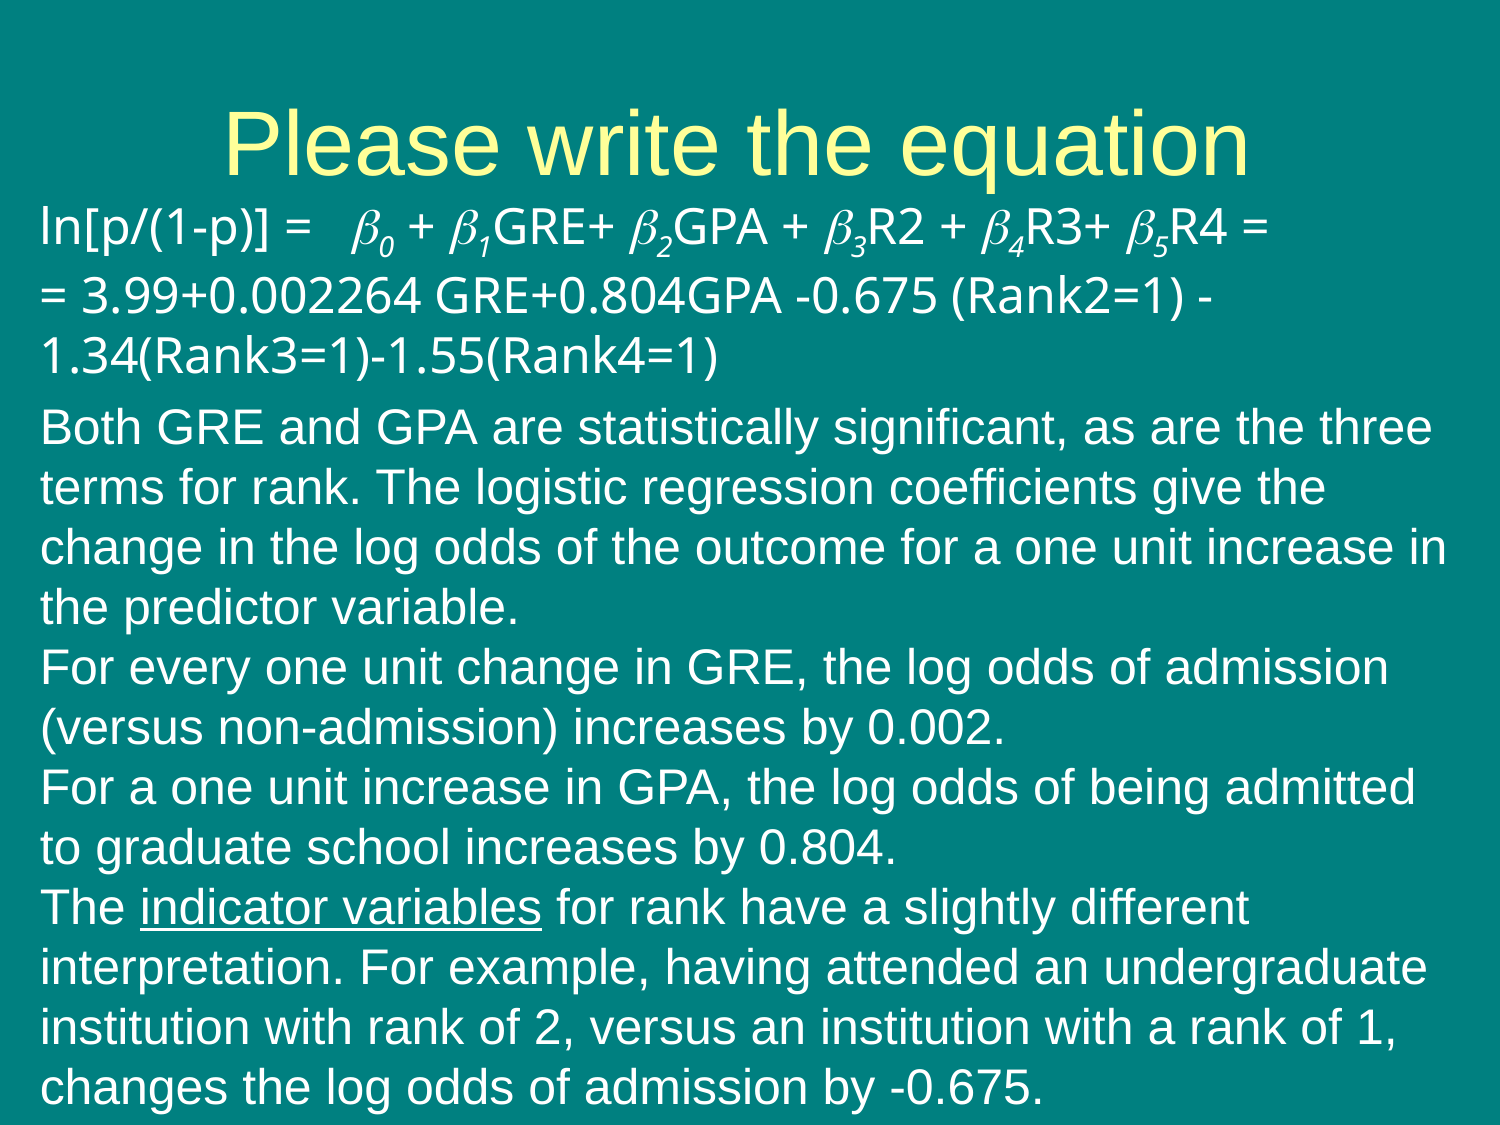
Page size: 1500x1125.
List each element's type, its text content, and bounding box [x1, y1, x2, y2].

text_box ln[p/(1-p)] = 0 + 1GRE+ 2GPA + 3R2 + 4R3+ 5R4 = = 3.99+0.002264 GRE+0.804GPA -0.675 (Rank2=1) -1.34(Rank3=1)-1.55(Rank4=1) [24, 187, 1425, 387]
text_box Both GRE and GPA are statistically significant, as are the three terms for rank. The logistic regression coefficients give the change in the log odds of the outcome for a one unit increase in the predictor variable. For every one unit change in GRE, the log odds of admission (versus non-admission) increases by 0.002. For a one unit increase in GPA, the log odds of being admitted to graduate school increases by 0.804. The indicator variables for rank have a slightly different interpretation. For example, having attended an undergraduate institution with rank of 2, versus an institution with a rank of 1, changes the log odds of admission by -0.675. [24, 387, 1488, 1125]
title Please write the equation [75, 45, 1425, 187]
